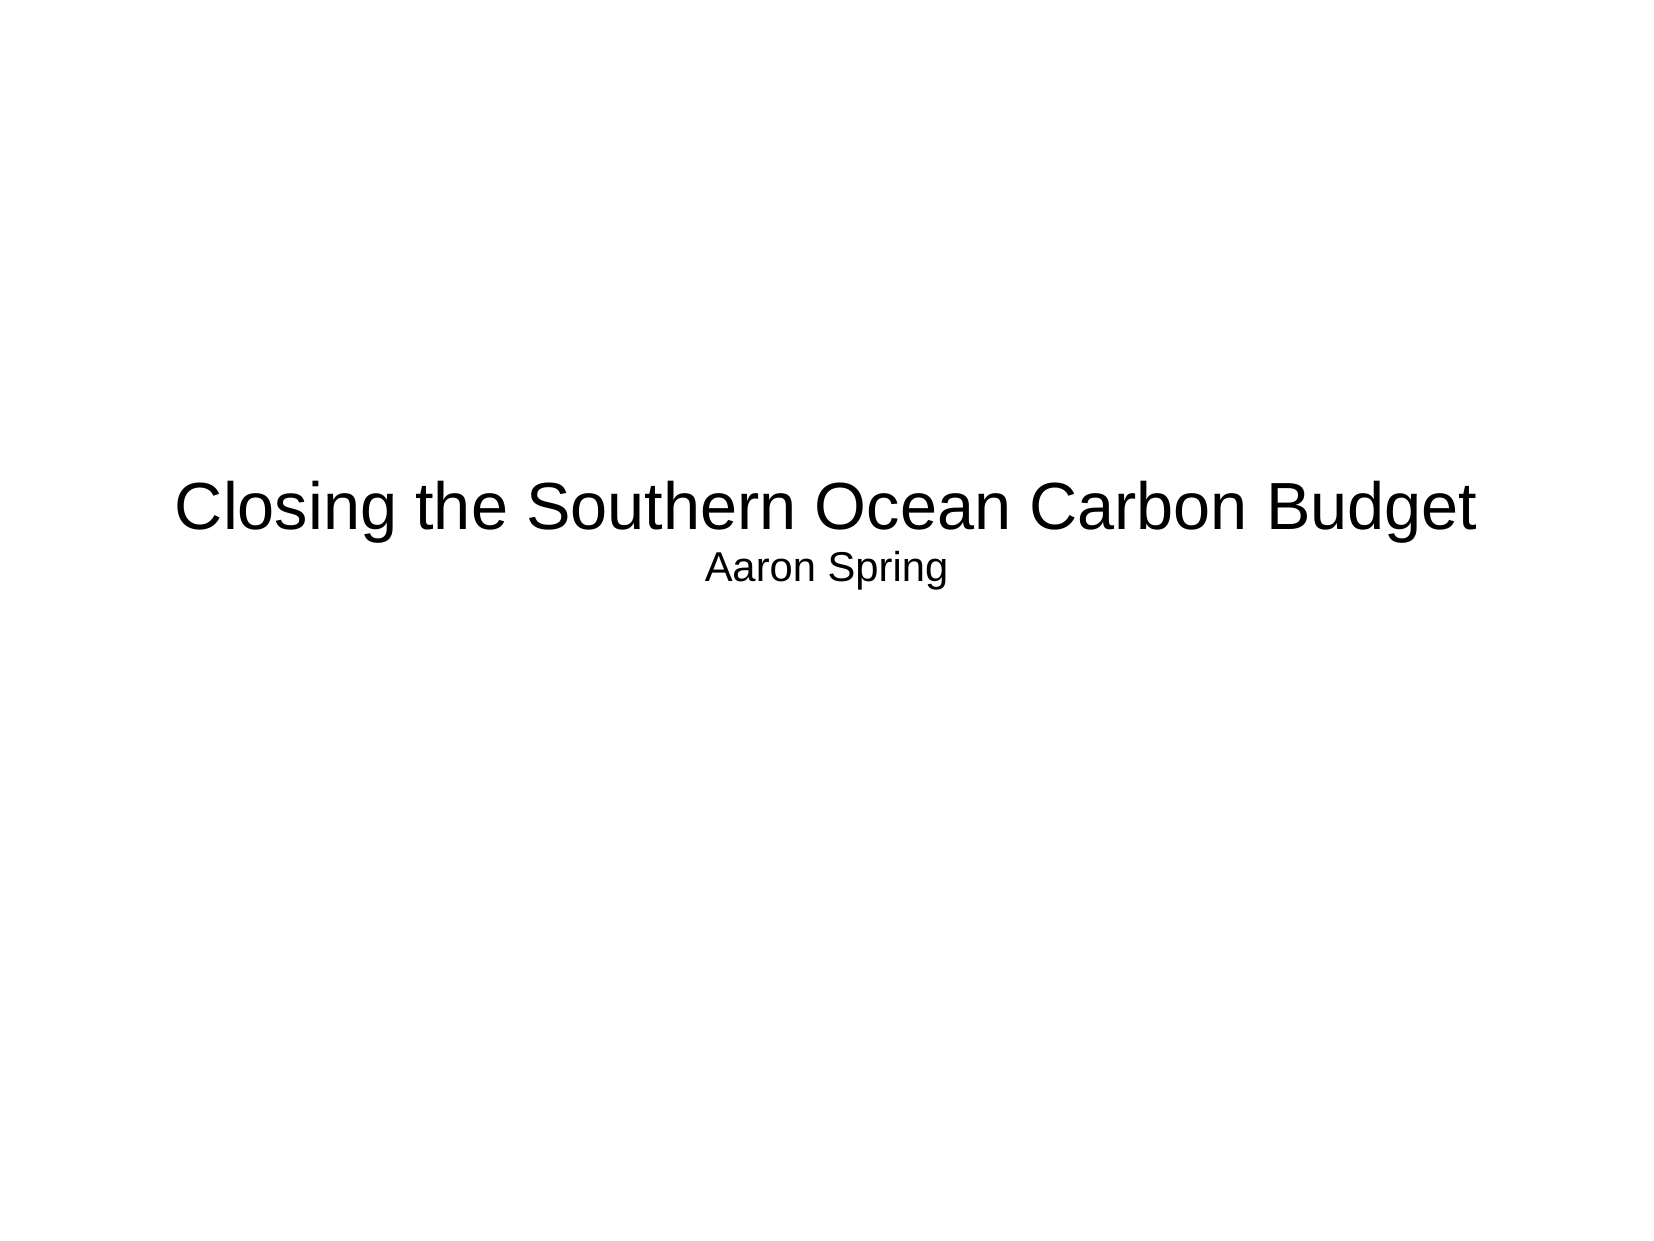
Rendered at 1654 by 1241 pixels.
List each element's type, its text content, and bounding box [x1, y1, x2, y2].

subtitle Closing the Southern Ocean Carbon Budget Aaron Spring [82, 49, 1571, 1010]
